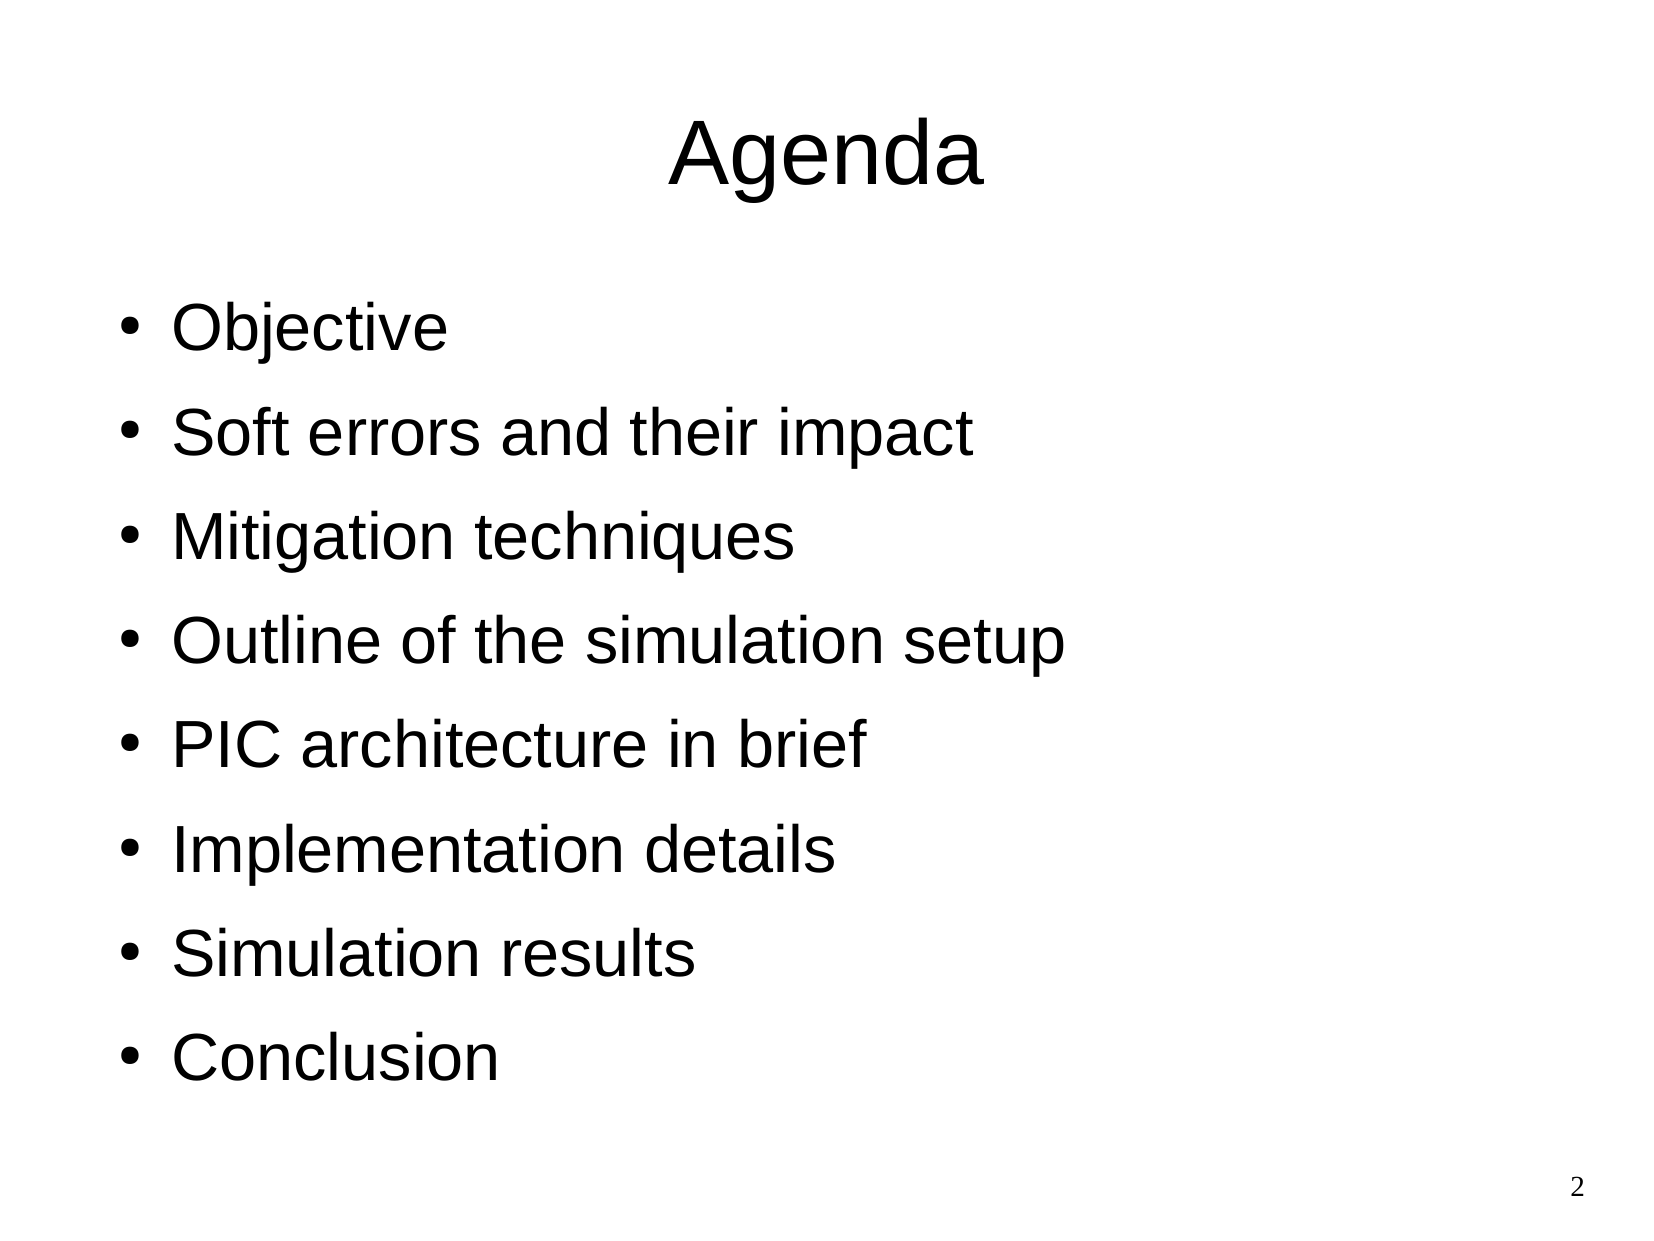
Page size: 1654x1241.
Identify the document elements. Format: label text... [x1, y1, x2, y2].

list Objective Soft errors and their impact Mitigation techniques Outline of the simulation setup PIC architecture in brief Implementation details Simulation results Conclusion [82, 290, 1571, 1109]
title Agenda [82, 49, 1571, 257]
